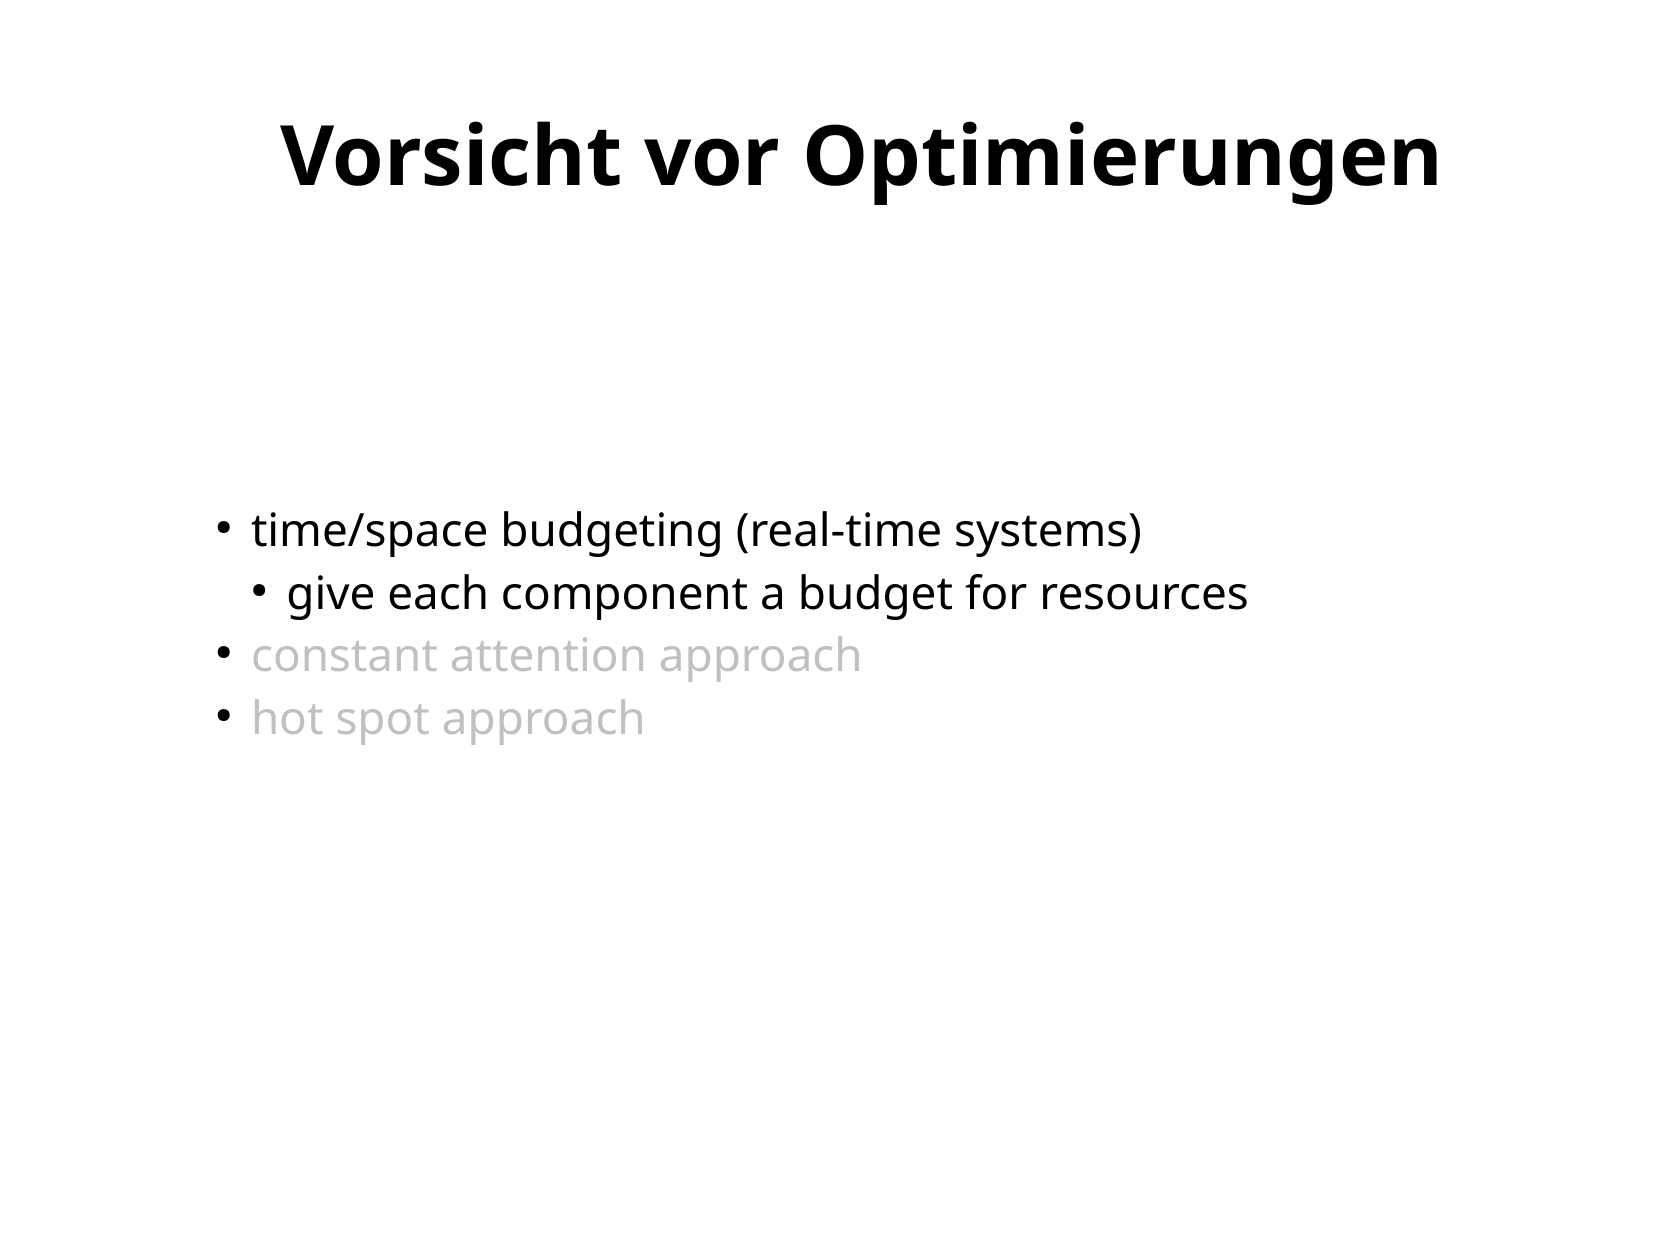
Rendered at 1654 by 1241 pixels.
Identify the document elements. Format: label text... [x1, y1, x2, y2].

title Vorsicht vor Optimierungen [82, 49, 1571, 257]
text_box time/space budgeting (real-time systems) give each component a budget for resources constant attention approach hot spot approach [200, 490, 1530, 736]
